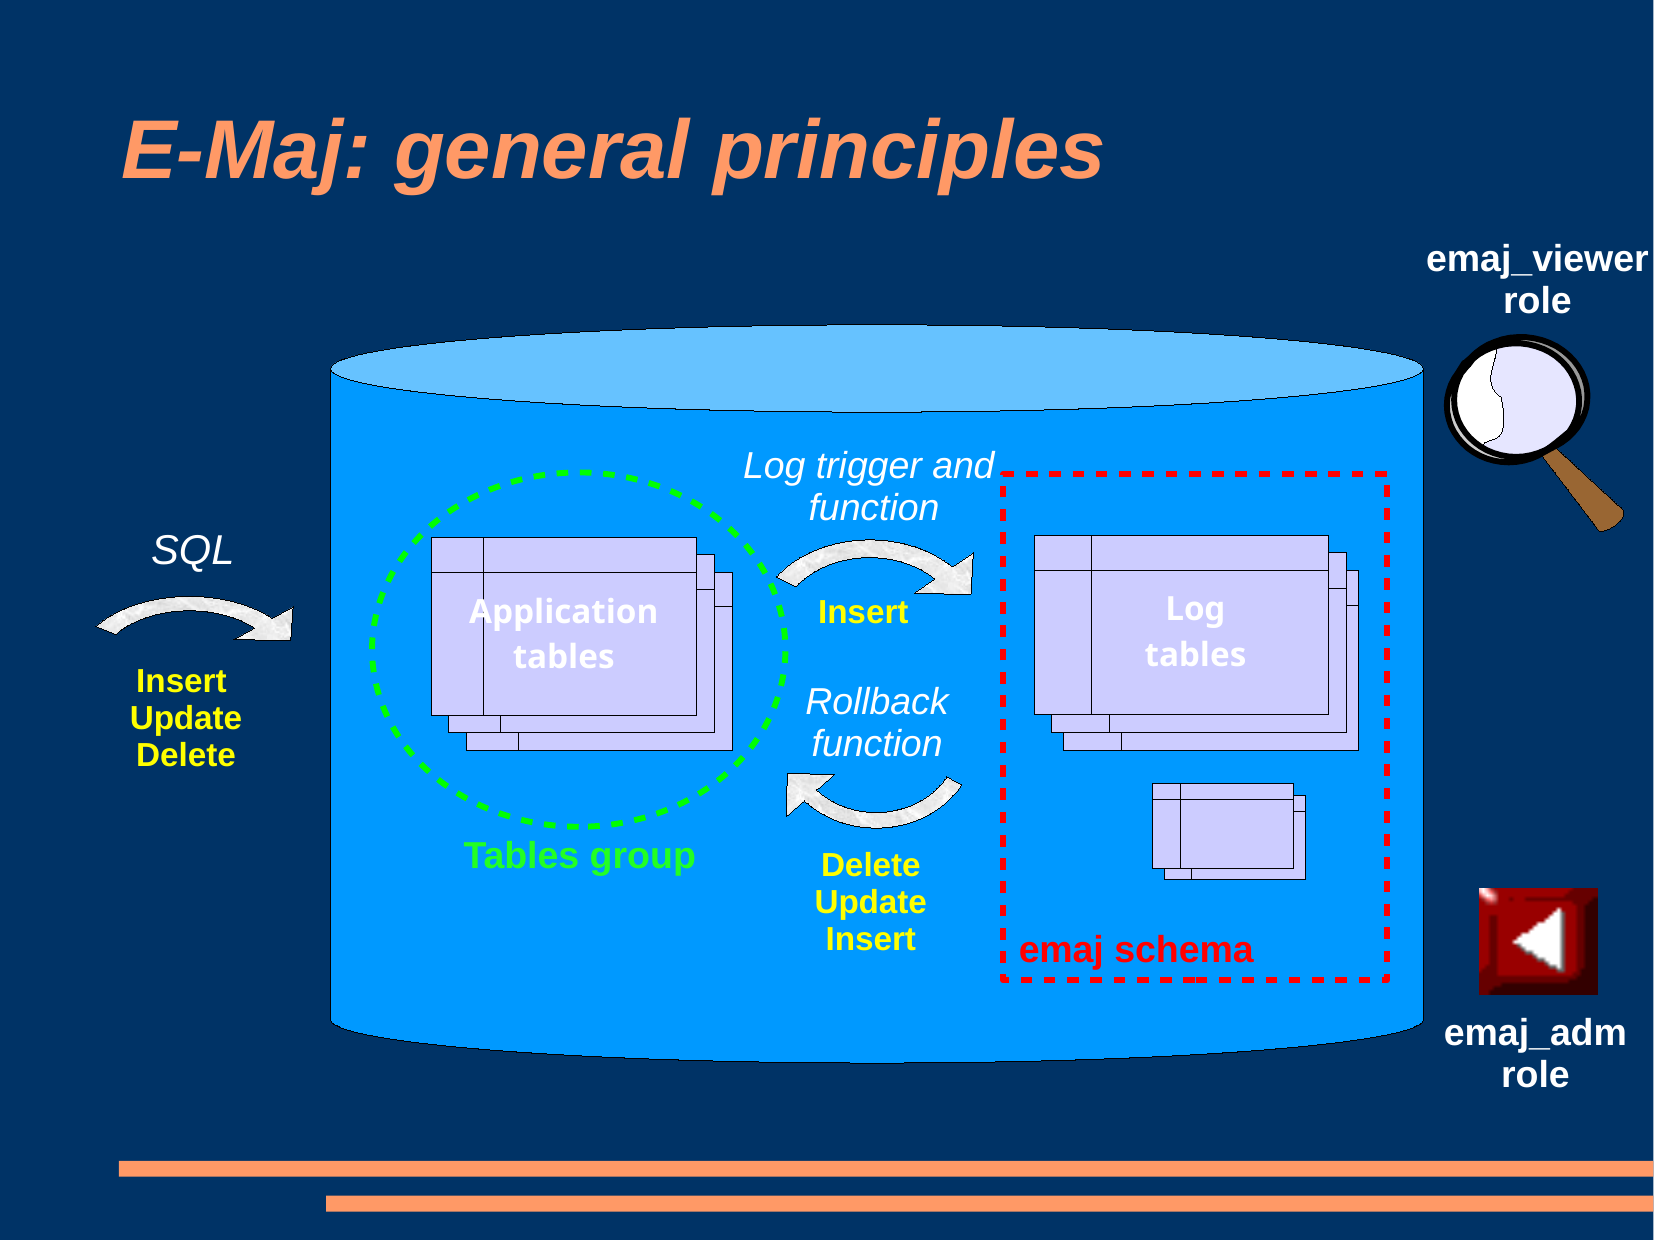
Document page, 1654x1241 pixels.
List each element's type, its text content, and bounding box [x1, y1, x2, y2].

text_box [1446, 337, 1624, 532]
text_box SQL [88, 519, 297, 581]
text_box [95, 596, 294, 641]
text_box Insert [782, 585, 945, 639]
picture [1479, 888, 1598, 995]
text_box Insert Update Delete [76, 655, 296, 786]
text_box emaj_adm role [1429, 1003, 1642, 1106]
text_box Delete Update Insert [767, 838, 975, 969]
text_box Log trigger and function [726, 437, 1022, 536]
text_box [330, 370, 1424, 1064]
text_box emaj_viewer role [1411, 230, 1654, 332]
text_box Rollback function [720, 673, 1034, 772]
text_box Tables group [448, 826, 712, 885]
text_box emaj schema [1003, 921, 1269, 980]
text_box Application tables [419, 580, 709, 677]
title E-Maj: general principles [121, 46, 1534, 254]
text_box Log tables [1103, 577, 1288, 674]
